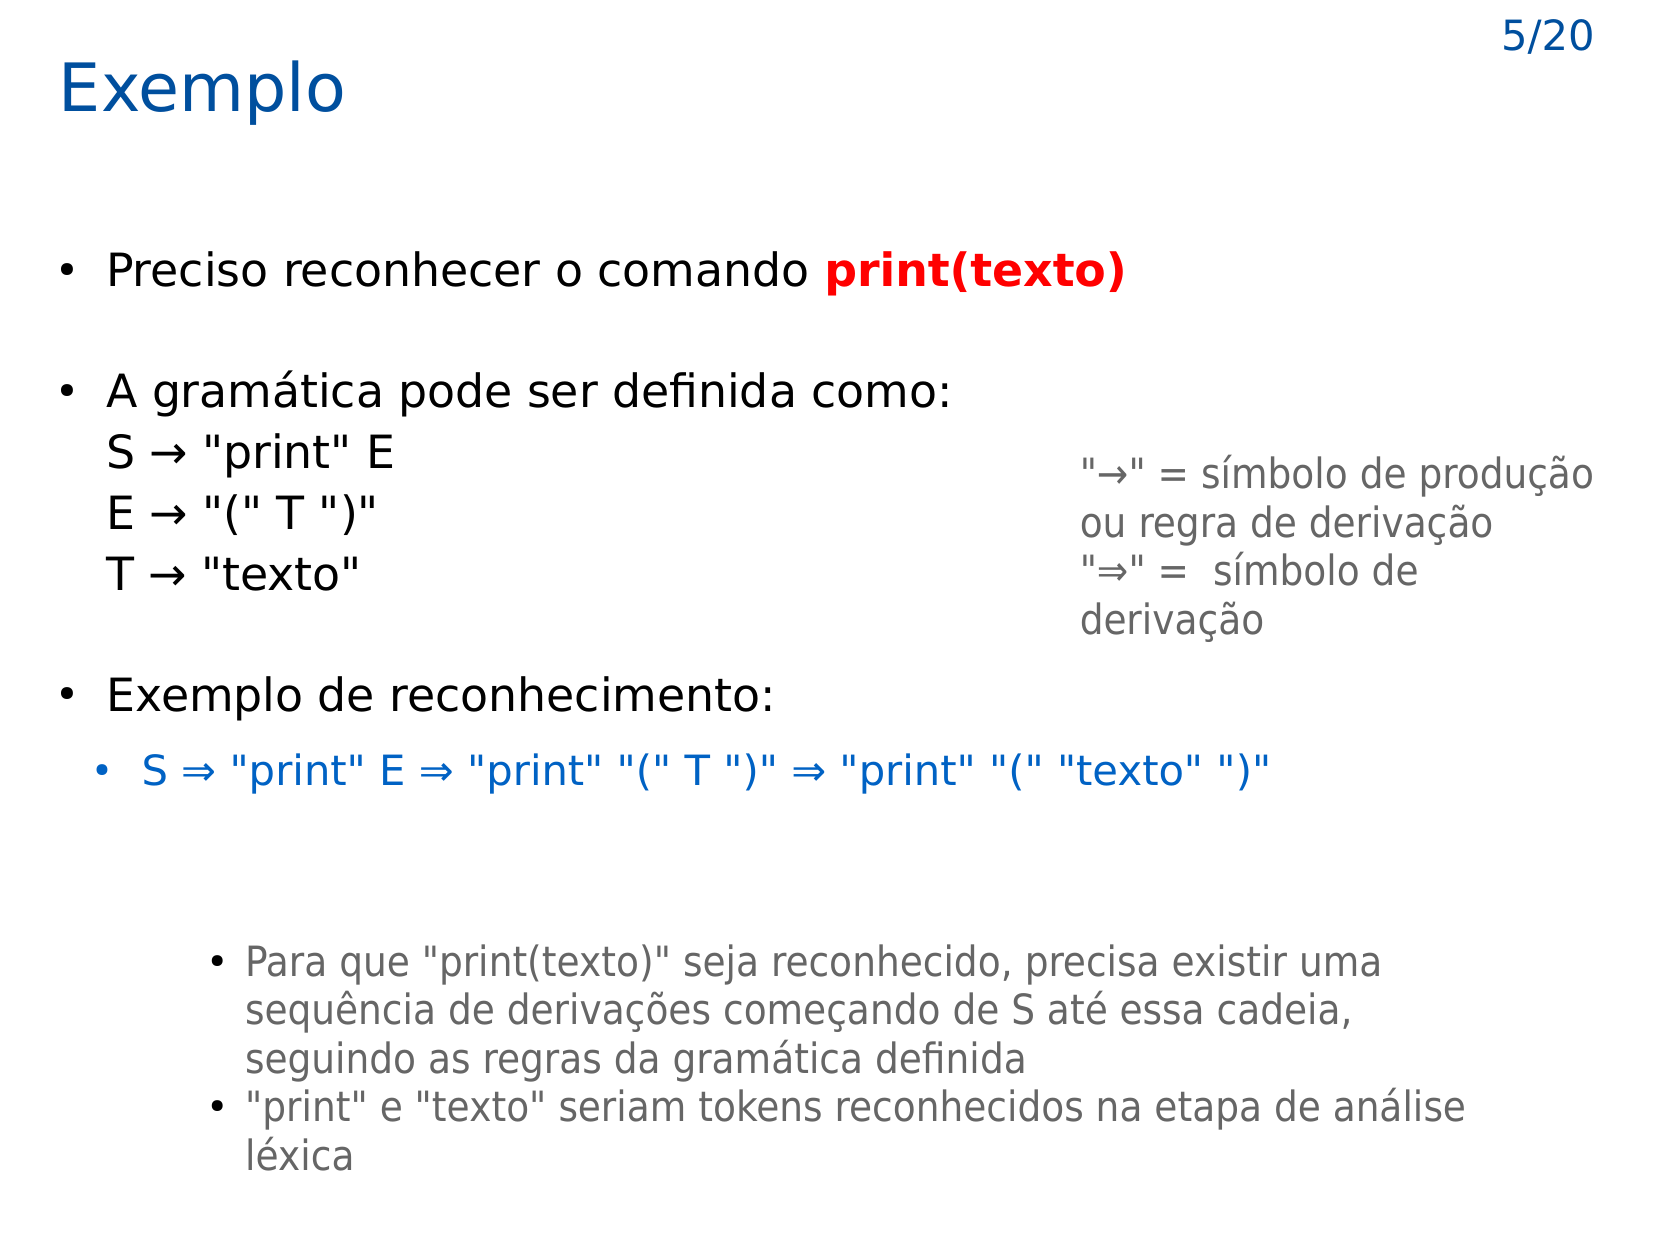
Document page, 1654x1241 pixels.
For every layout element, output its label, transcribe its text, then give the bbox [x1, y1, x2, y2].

list Preciso reconhecer o comando print(texto) A gramática pode ser definida como: S → "print" E E → "(" T ")" T → "texto" Exemplo de reconhecimento: S ⇒ "print" E ⇒ "print" "(" T ")" ⇒ "print" "(" "texto" ")" [59, 236, 1595, 1211]
text_box "→" = símbolo de produção ou regra de derivação "⇒" = símbolo de derivação [1065, 442, 1621, 700]
text_box Para que "print(texto)" seja reconhecido, precisa existir uma sequência de derivações começando de S até essa cadeia, seguindo as regras da gramática definida "print" e "texto" seriam tokens reconhecidos na etapa de análise léxica [195, 930, 1493, 1188]
title Exemplo [59, 29, 1625, 148]
